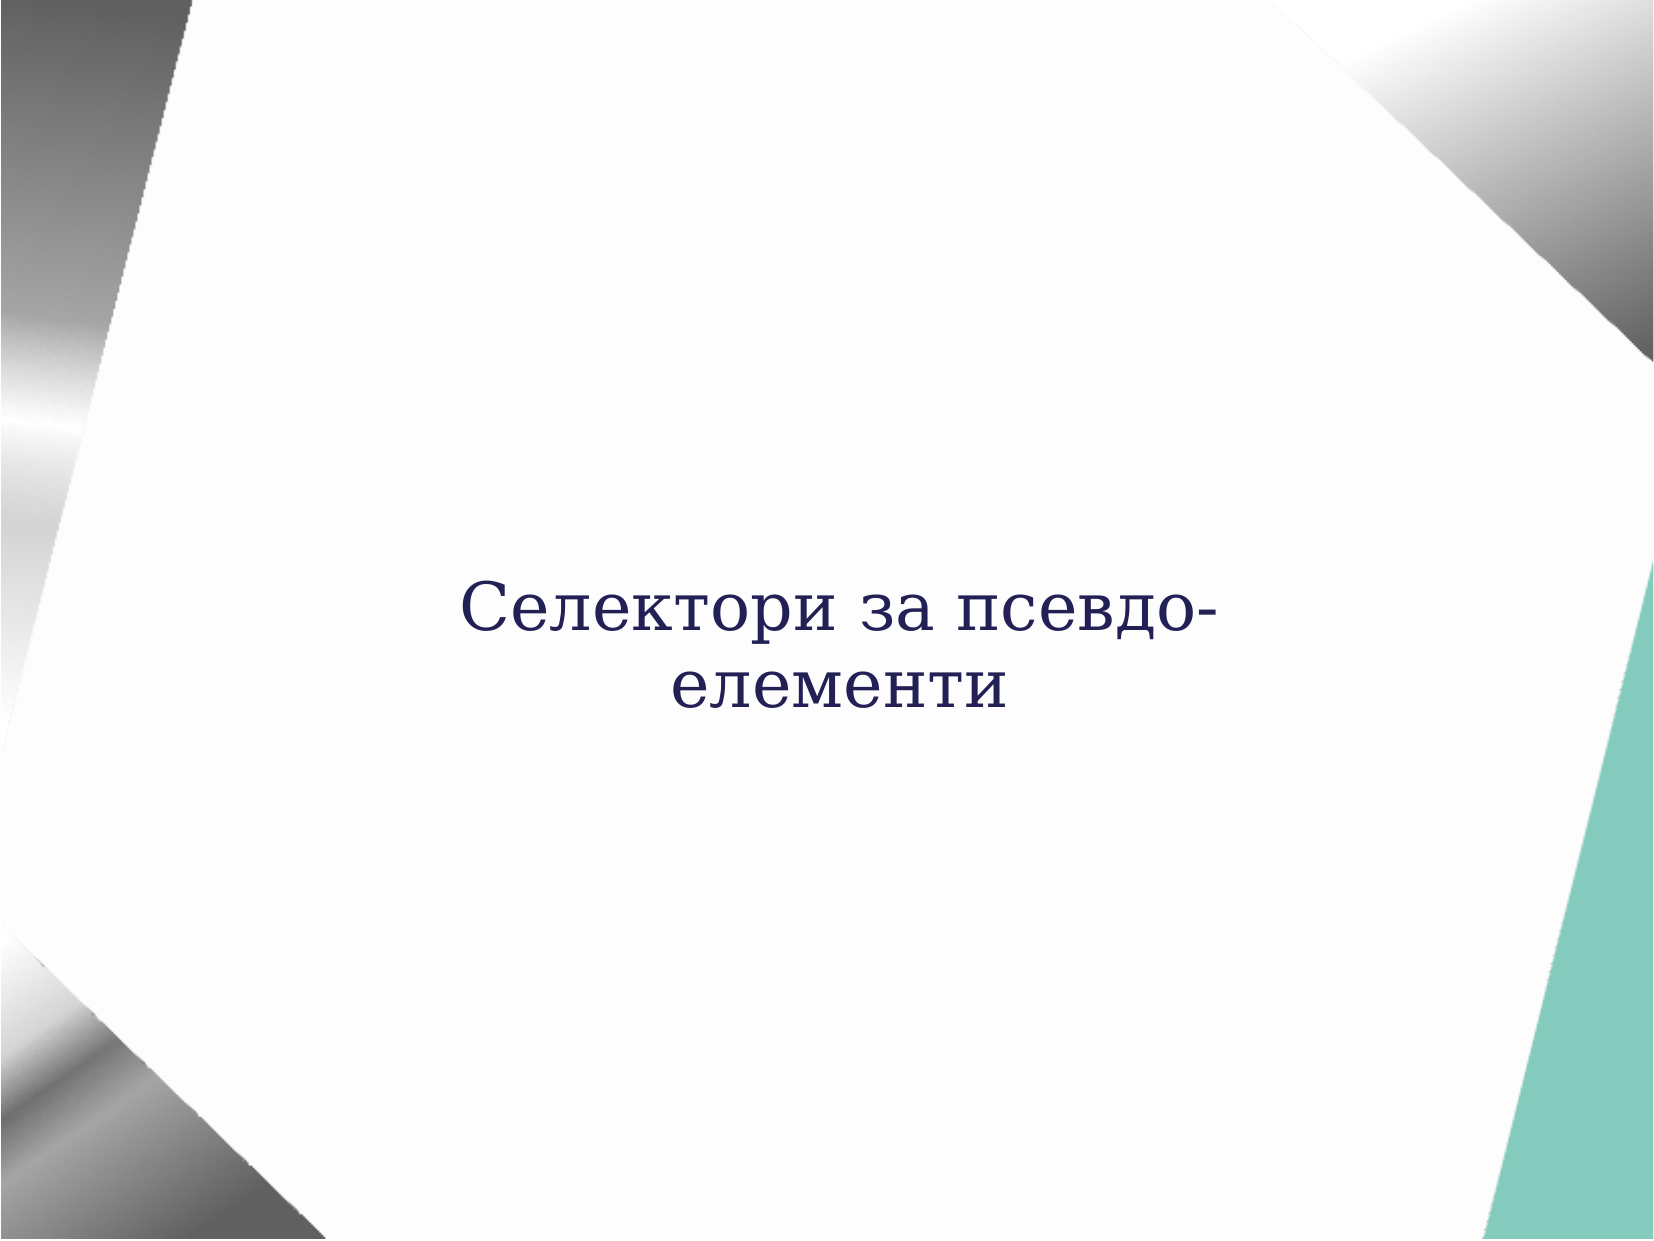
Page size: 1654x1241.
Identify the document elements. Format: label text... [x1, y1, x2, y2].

picture [1, 0, 1654, 1239]
text_box Селектори за псевдо-елементи [285, 405, 1395, 887]
